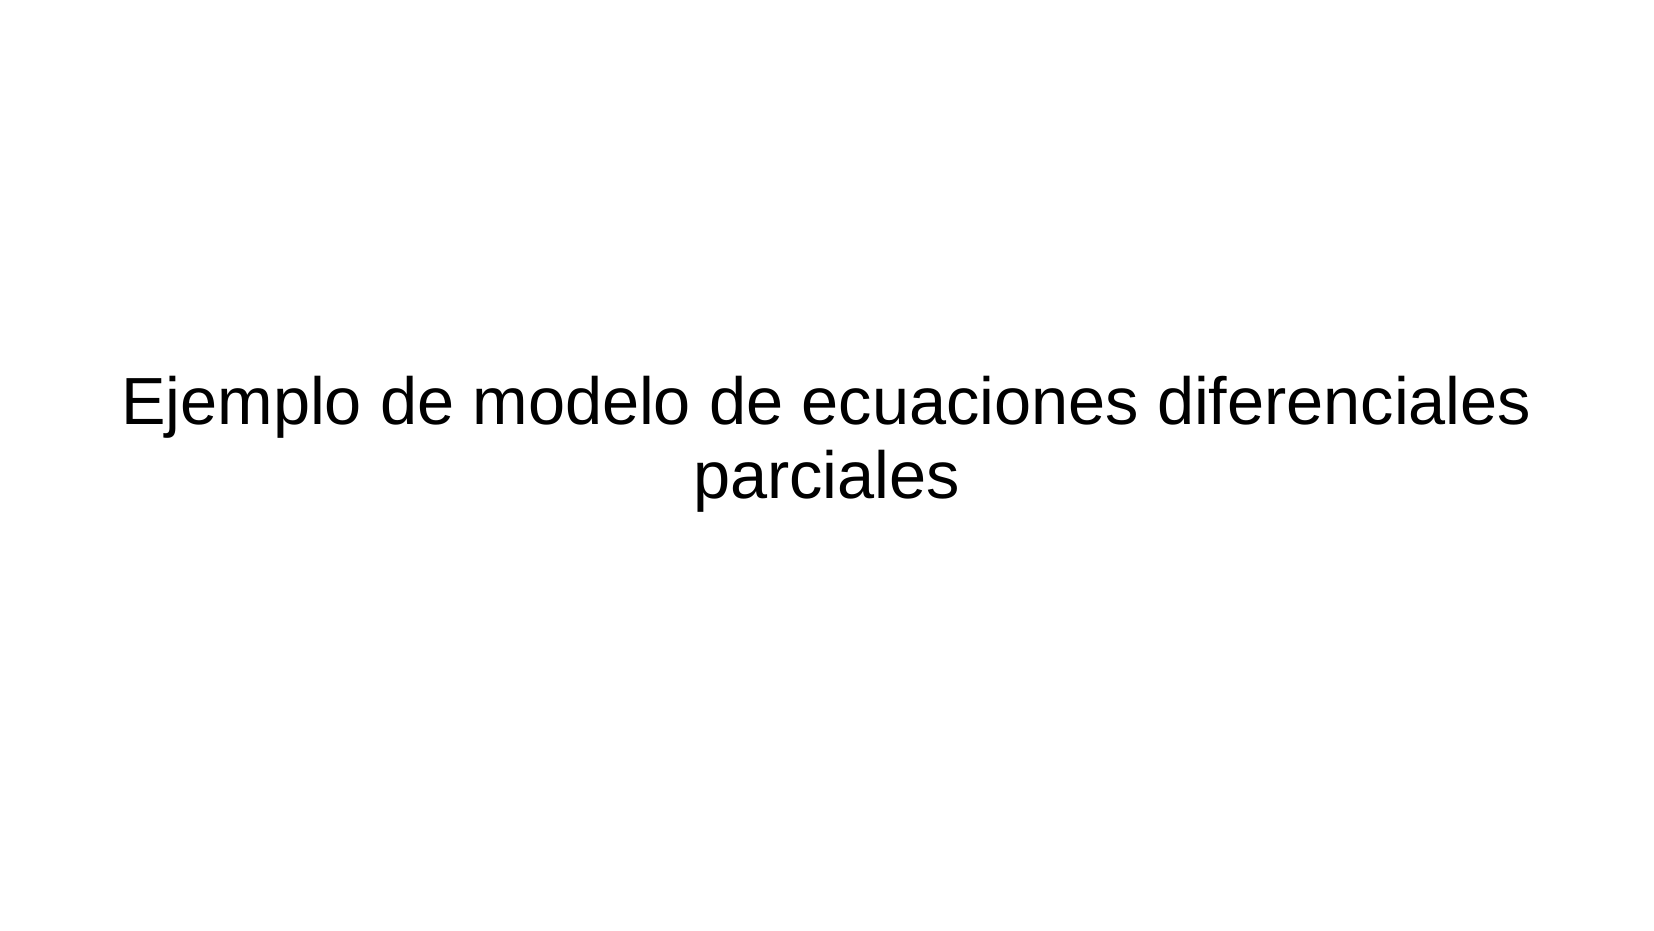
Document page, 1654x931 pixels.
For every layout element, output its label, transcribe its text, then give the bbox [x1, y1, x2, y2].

subtitle Ejemplo de modelo de ecuaciones diferenciales parciales [82, 78, 1571, 799]
